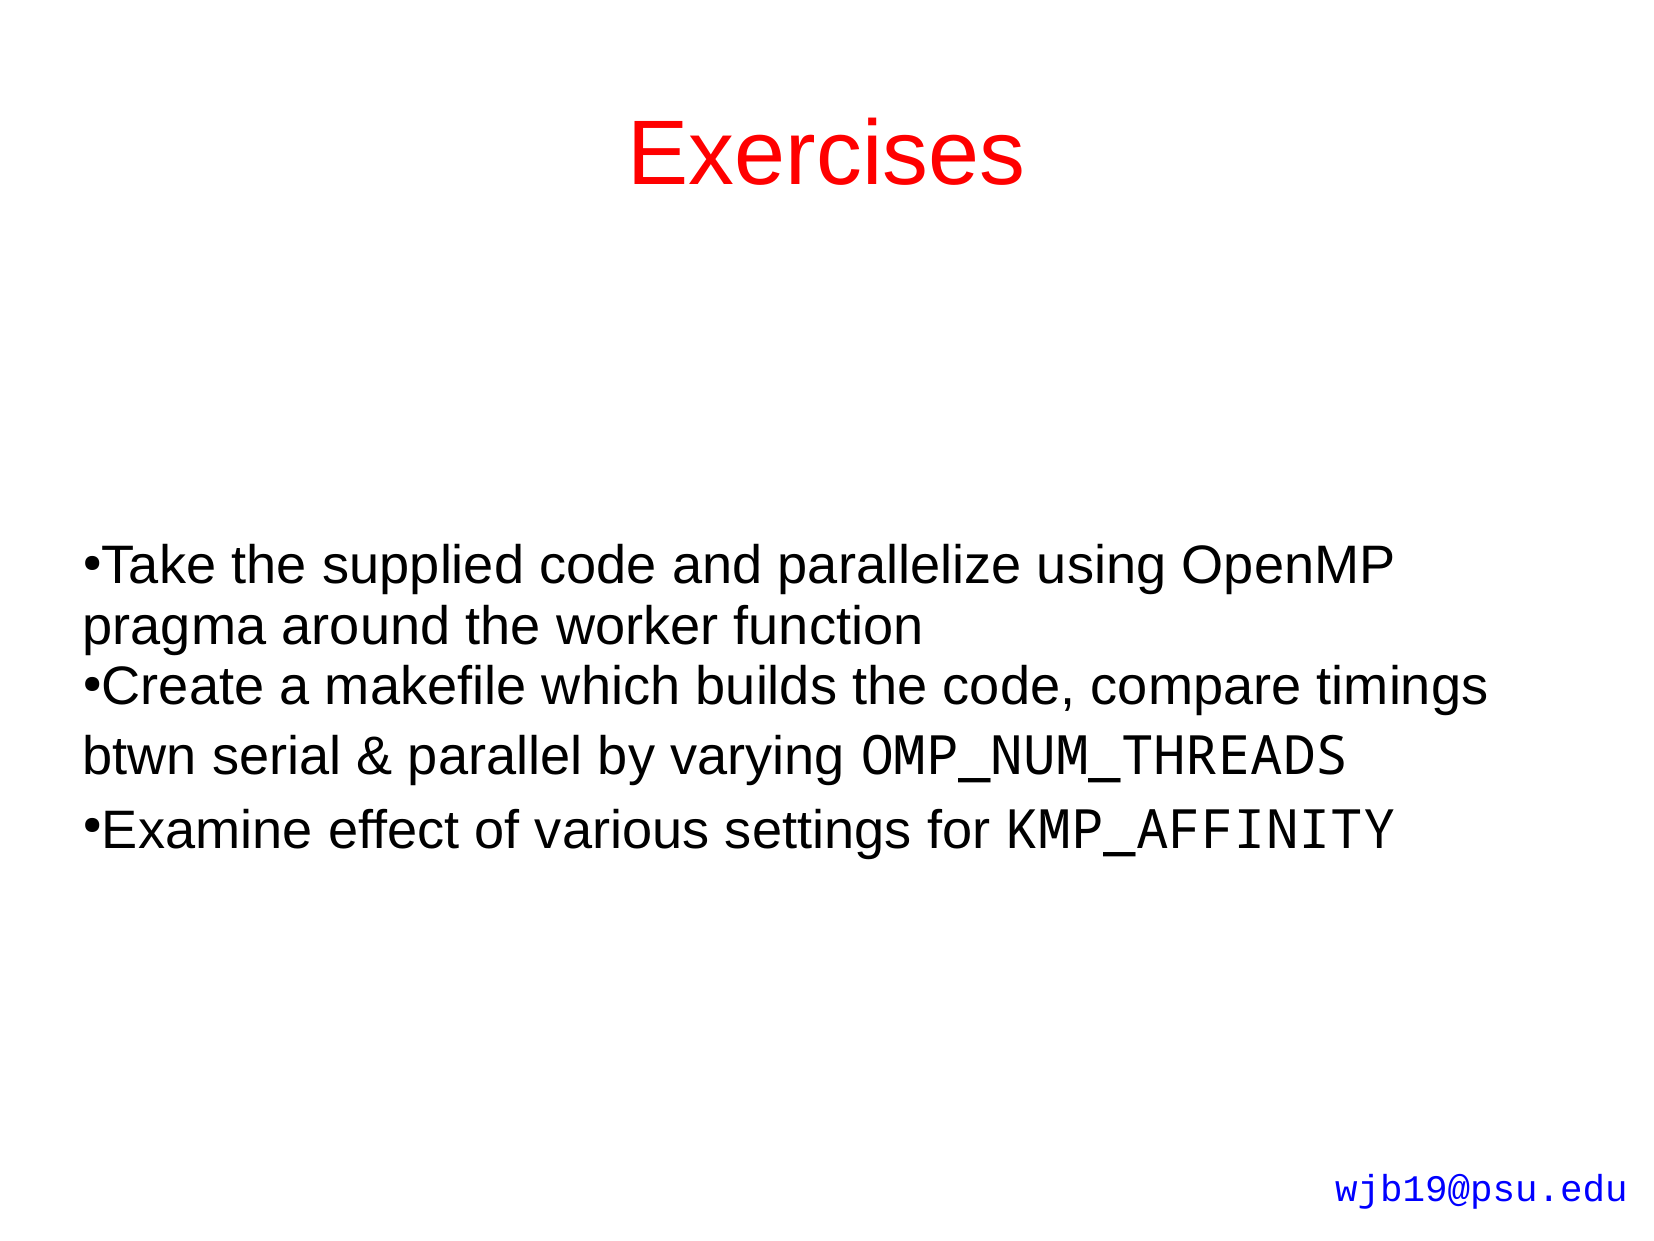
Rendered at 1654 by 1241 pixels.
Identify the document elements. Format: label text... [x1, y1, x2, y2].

text_box wjb19@psu.edu [1320, 1162, 1643, 1220]
subtitle Take the supplied code and parallelize using OpenMP pragma around the worker function Create a makefile which builds the code, compare timings btwn serial & parallel by varying OMP_NUM_THREADS Examine effect of various settings for KMP_AFFINITY [82, 290, 1571, 1109]
title Exercises [82, 49, 1571, 257]
